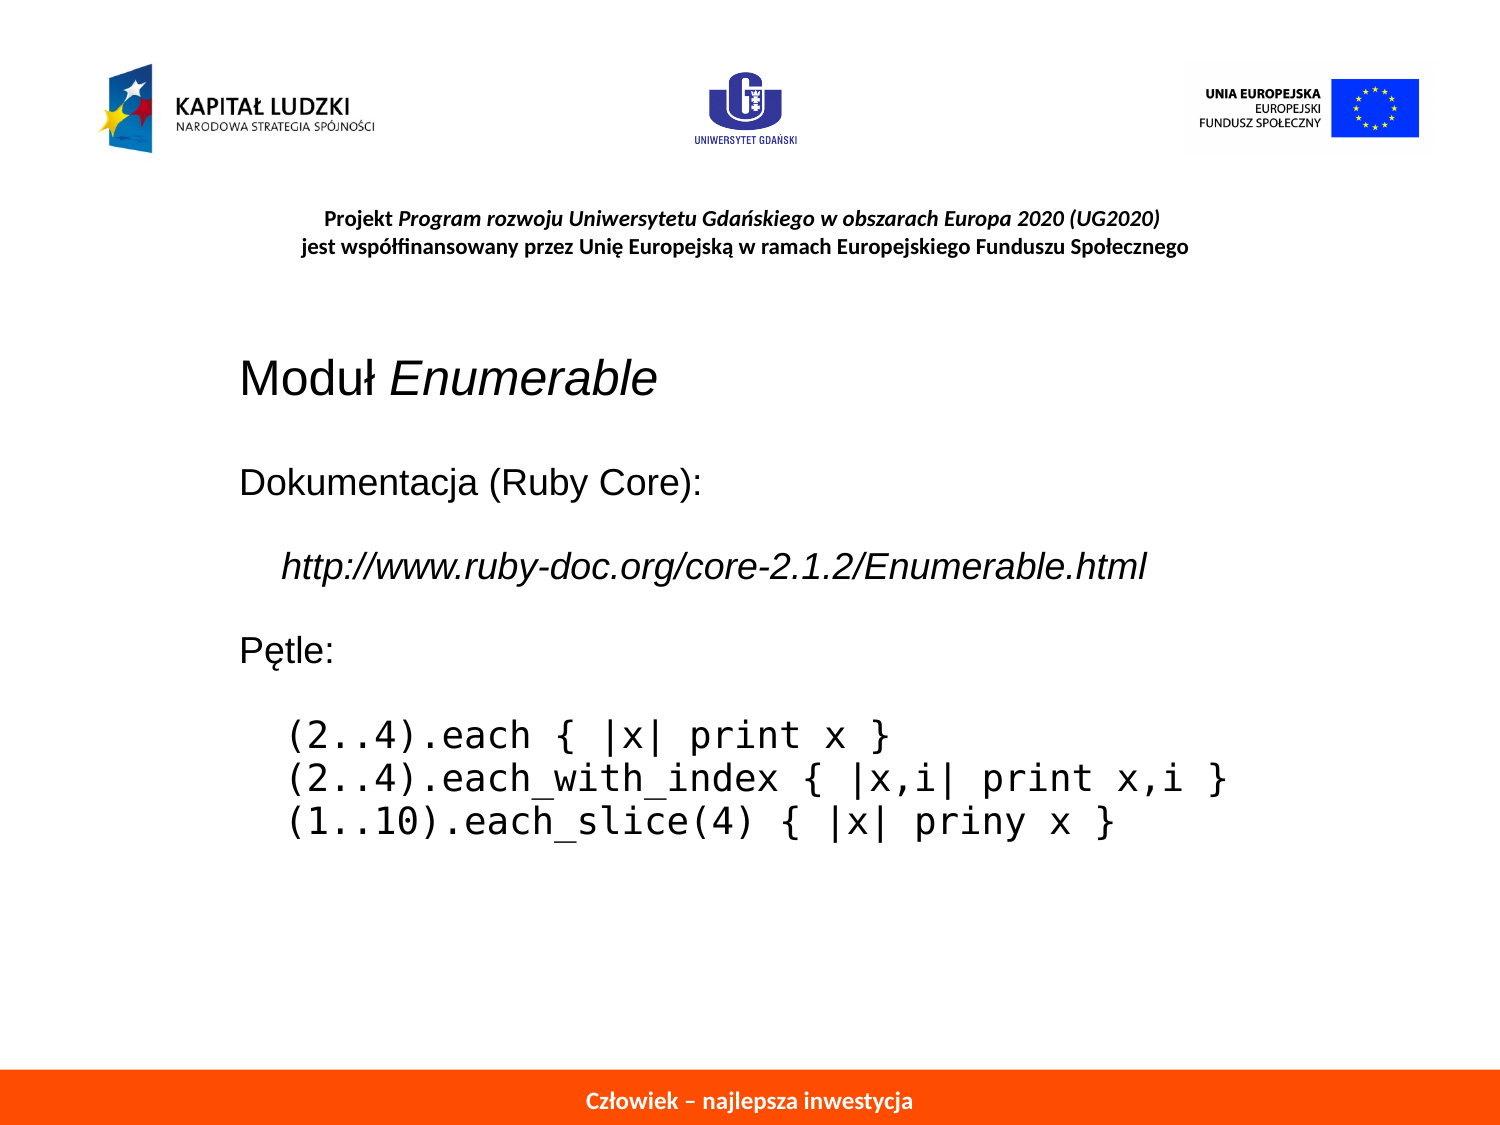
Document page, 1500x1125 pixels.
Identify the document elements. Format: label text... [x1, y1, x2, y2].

footer Człowiek – najlepsza inwestycja [0, 1069, 1500, 1125]
text_box Projekt Program rozwoju Uniwersytetu Gdańskiego w obszarach Europa 2020 (UG2020) jest współfinansowany przez Unię Europejską w ramach Europejskiego Funduszu Społecznego [53, 196, 1439, 267]
picture [692, 69, 800, 147]
picture [53, 19, 418, 196]
text_box Moduł Enumerable Dokumentacja (Ruby Core): http://www.ruby-doc.org/core-2.1.2/Enumerable.html Pętle: (2..4).each { |x| print x } (2..4).each_with_index { |x,i| print x,i } (1..10).each_slice(4) { |x| priny x } [224, 342, 1245, 894]
picture [1179, 60, 1439, 156]
